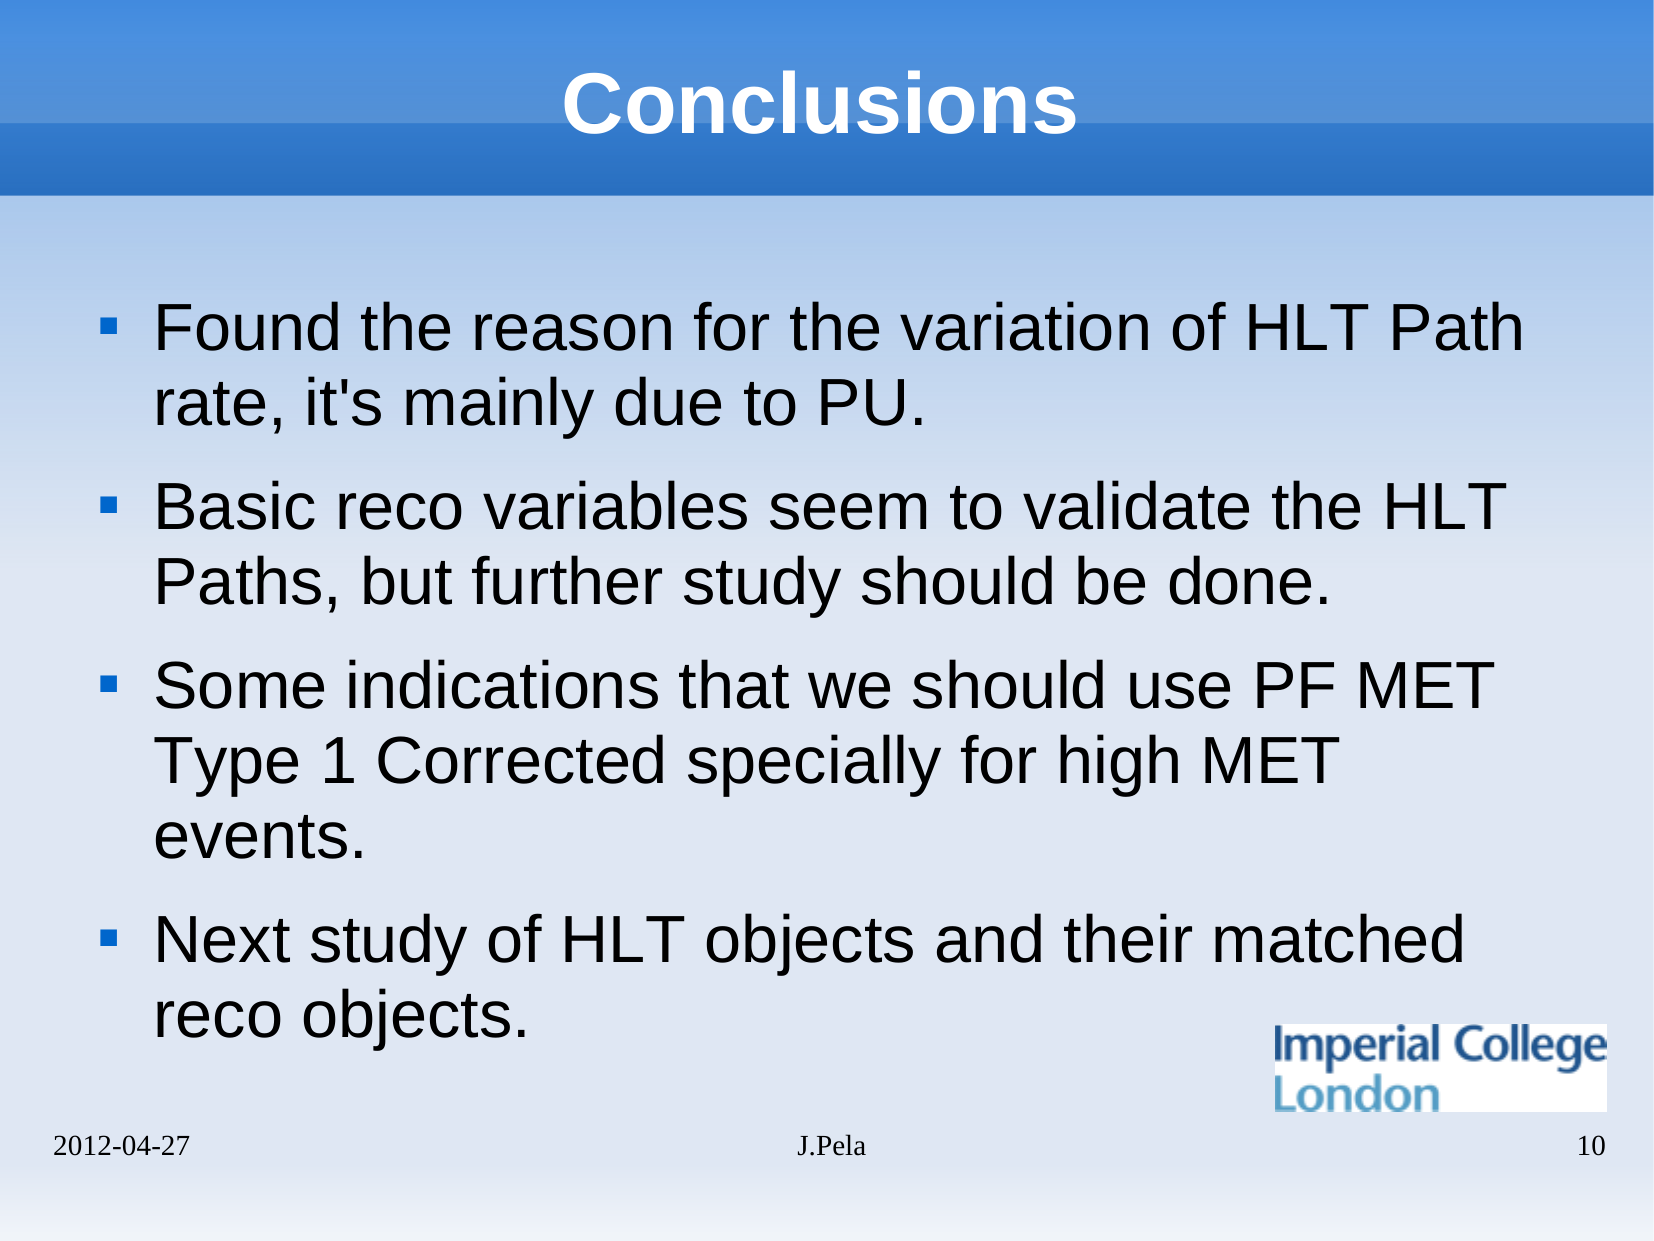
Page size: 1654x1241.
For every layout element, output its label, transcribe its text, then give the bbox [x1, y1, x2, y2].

list Found the reason for the variation of HLT Path rate, it's mainly due to PU. Basic reco variables seem to validate the HLT Paths, but further study should be done. Some indications that we should use PF MET Type 1 Corrected specially for high MET events. Next study of HLT objects and their matched reco objects. [82, 290, 1571, 1109]
title Conclusions [76, 0, 1565, 208]
picture [0, 0, 1654, 1241]
